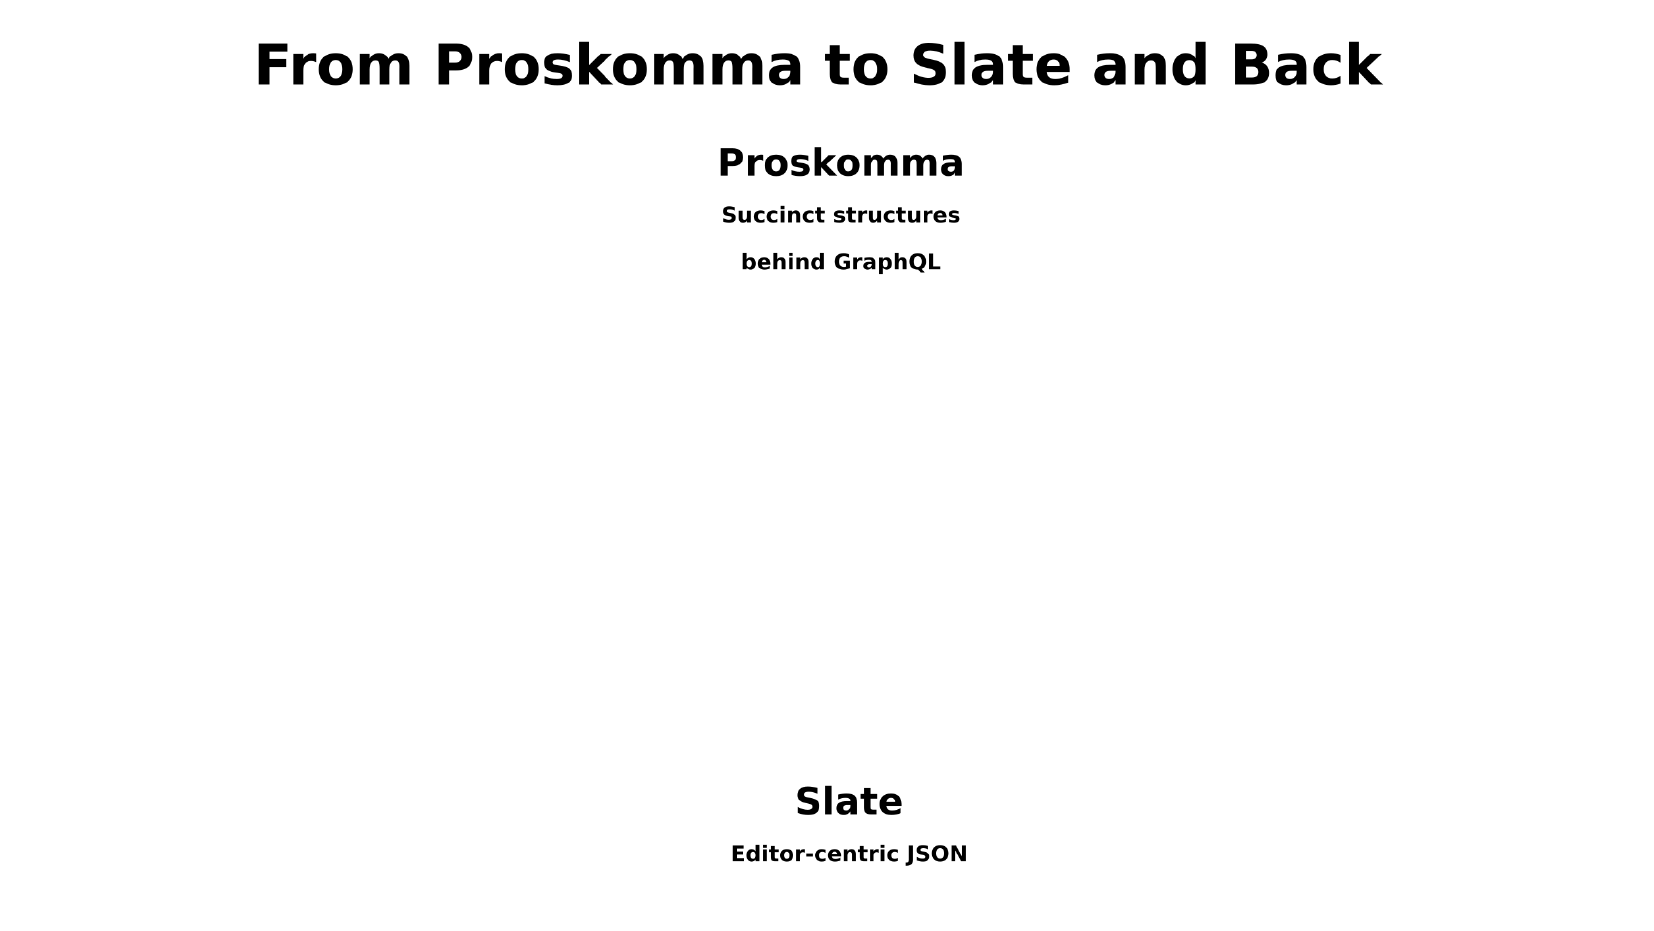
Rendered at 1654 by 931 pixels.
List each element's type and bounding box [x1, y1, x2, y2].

picture [174, 3, 1491, 931]
